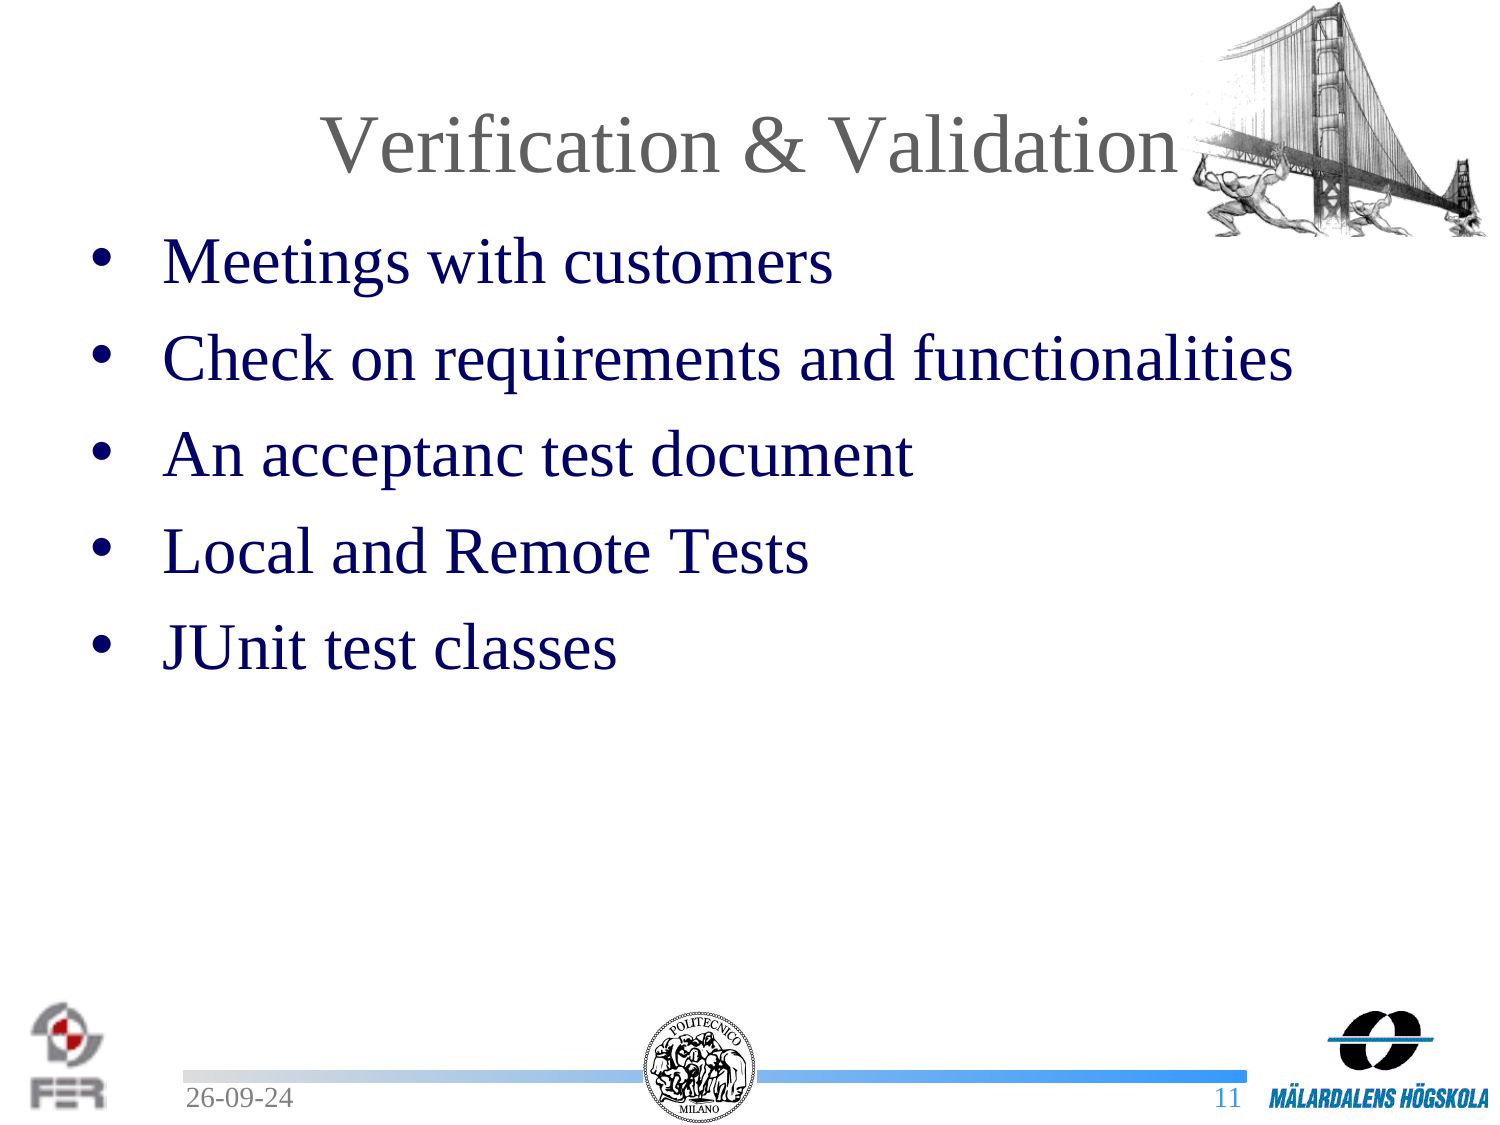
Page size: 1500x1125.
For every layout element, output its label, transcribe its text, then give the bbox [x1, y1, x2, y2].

picture [1454, 1091, 1459, 1108]
picture [1435, 1096, 1441, 1104]
list Meetings with customers Check on requirements and functionalities An acceptanc test document Local and Remote Tests JUnit test classes [75, 209, 1426, 952]
picture [643, 1011, 757, 1123]
picture [1269, 1011, 1488, 1108]
text_box 13-12-18 [171, 1070, 396, 1114]
picture [1175, 0, 1488, 237]
picture [29, 987, 107, 1125]
title Verification & Validation [75, 45, 1175, 209]
picture [1368, 1093, 1374, 1104]
text_box <numero> [1186, 1070, 1258, 1114]
